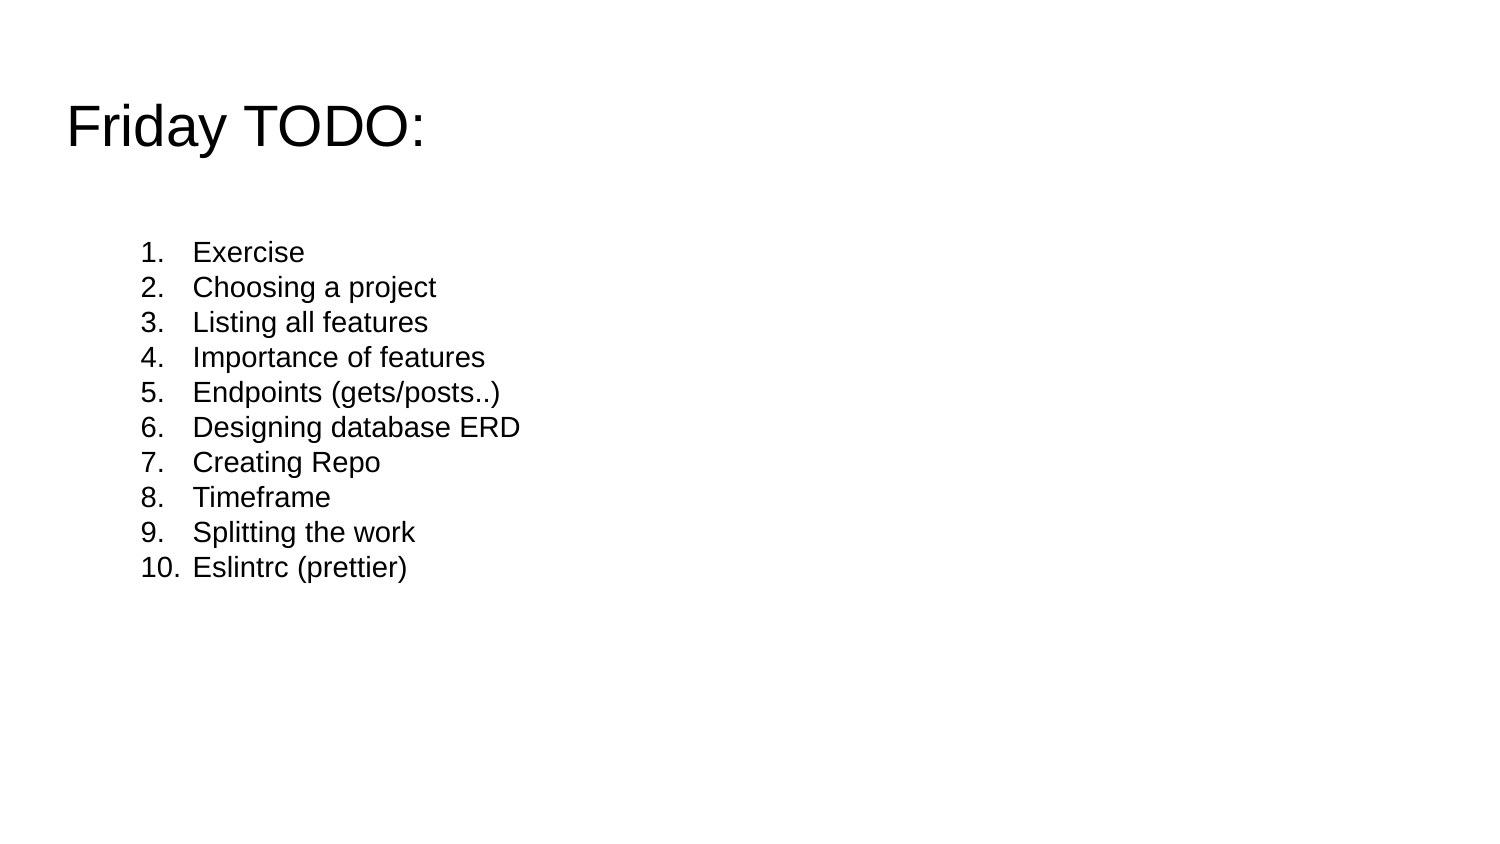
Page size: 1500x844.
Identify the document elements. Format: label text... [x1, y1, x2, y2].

text_box Exercise Choosing a project Listing all features Importance of features Endpoints (gets/posts..) Designing database ERD Creating Repo Timeframe Splitting the work Eslintrc (prettier) [102, 218, 694, 630]
title Friday TODO: [51, 72, 1449, 167]
